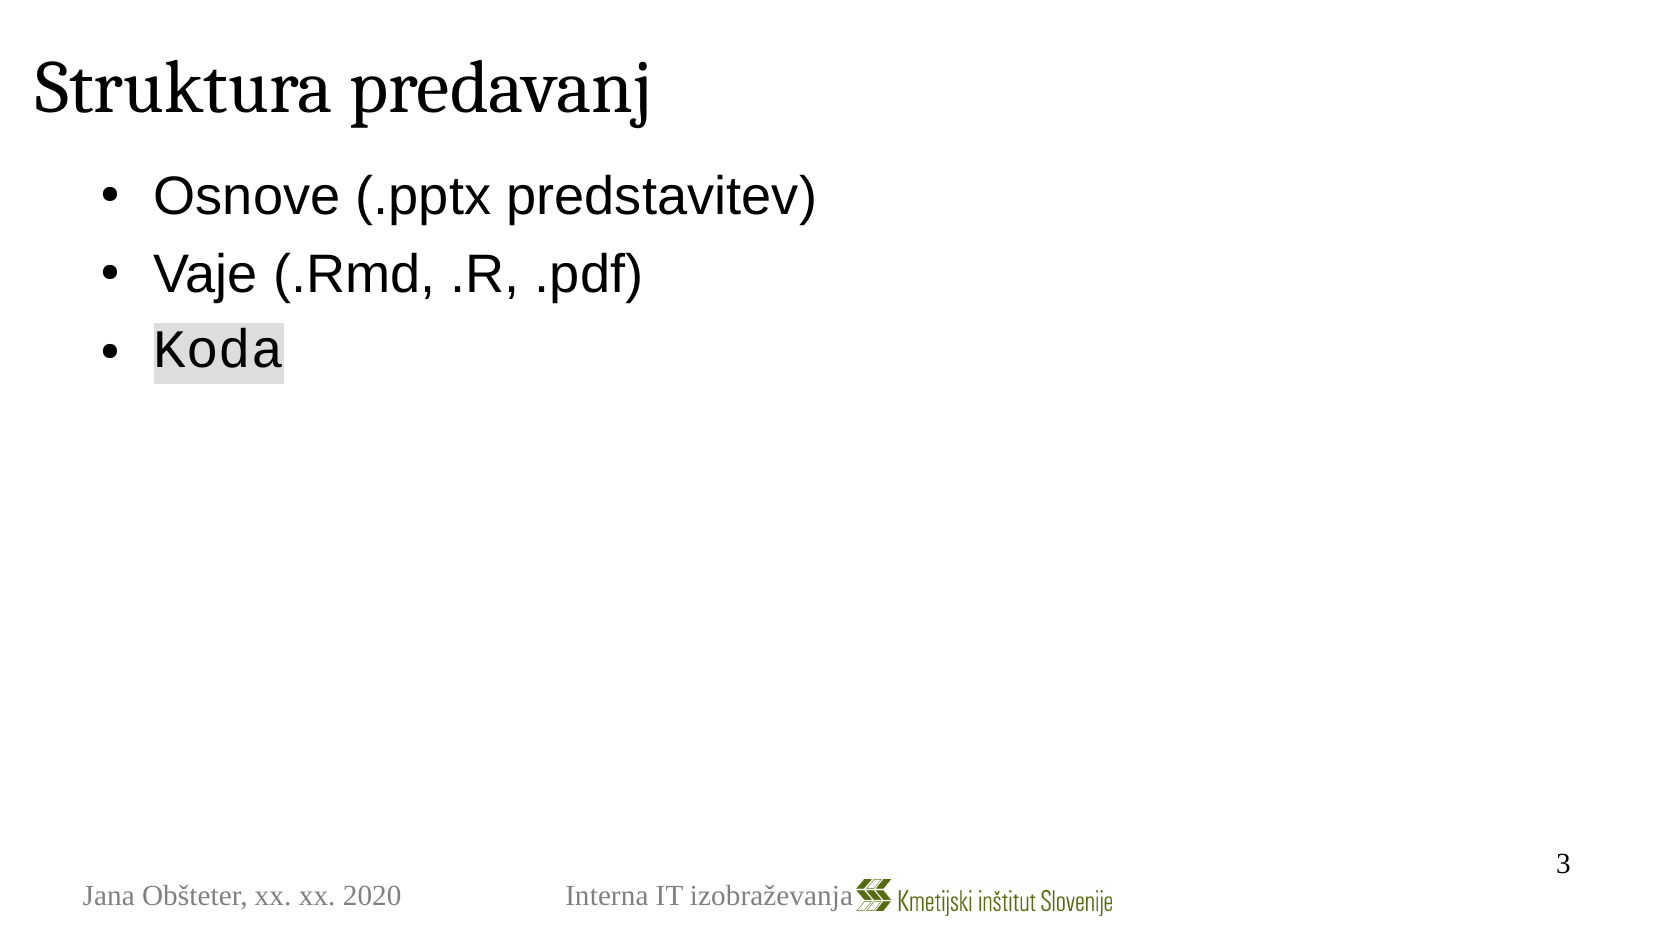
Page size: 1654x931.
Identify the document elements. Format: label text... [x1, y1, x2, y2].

title Struktura predavanj [35, 21, 1524, 154]
list Osnove (.pptx predstavitev) Vaje (.Rmd, .R, .pdf) Koda [82, 165, 1642, 827]
picture [856, 879, 1112, 916]
